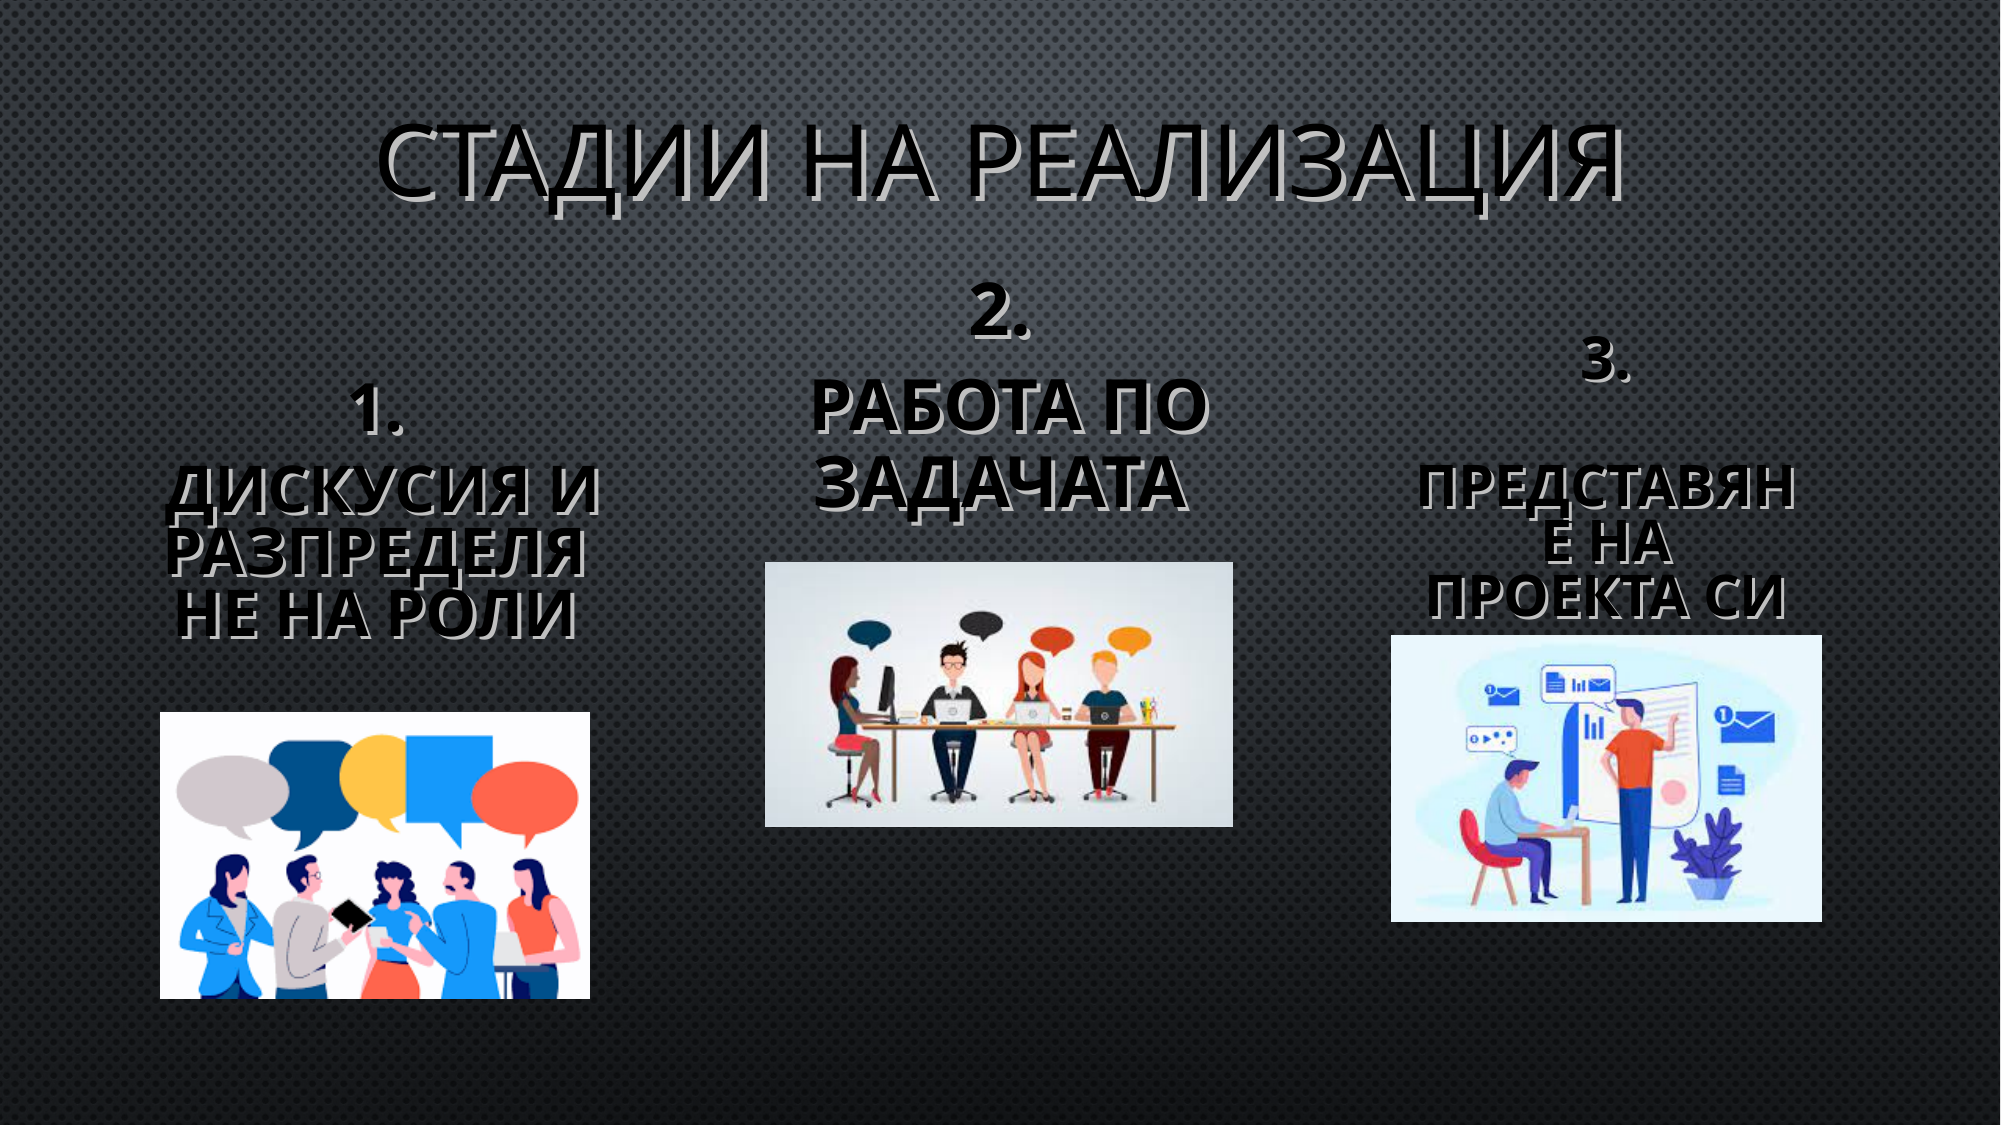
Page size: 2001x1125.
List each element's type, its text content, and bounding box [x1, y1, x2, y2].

picture [160, 713, 590, 999]
subtitle 1. Дискусия и разпределяне на роли [126, 372, 624, 686]
text_box 3. представяне на проекта си [1390, 326, 1822, 639]
text_box 2. Работа по задачата [751, 264, 1249, 548]
picture [1391, 635, 1822, 922]
title Стадии на реализация [288, 0, 1712, 224]
picture [765, 562, 1233, 827]
